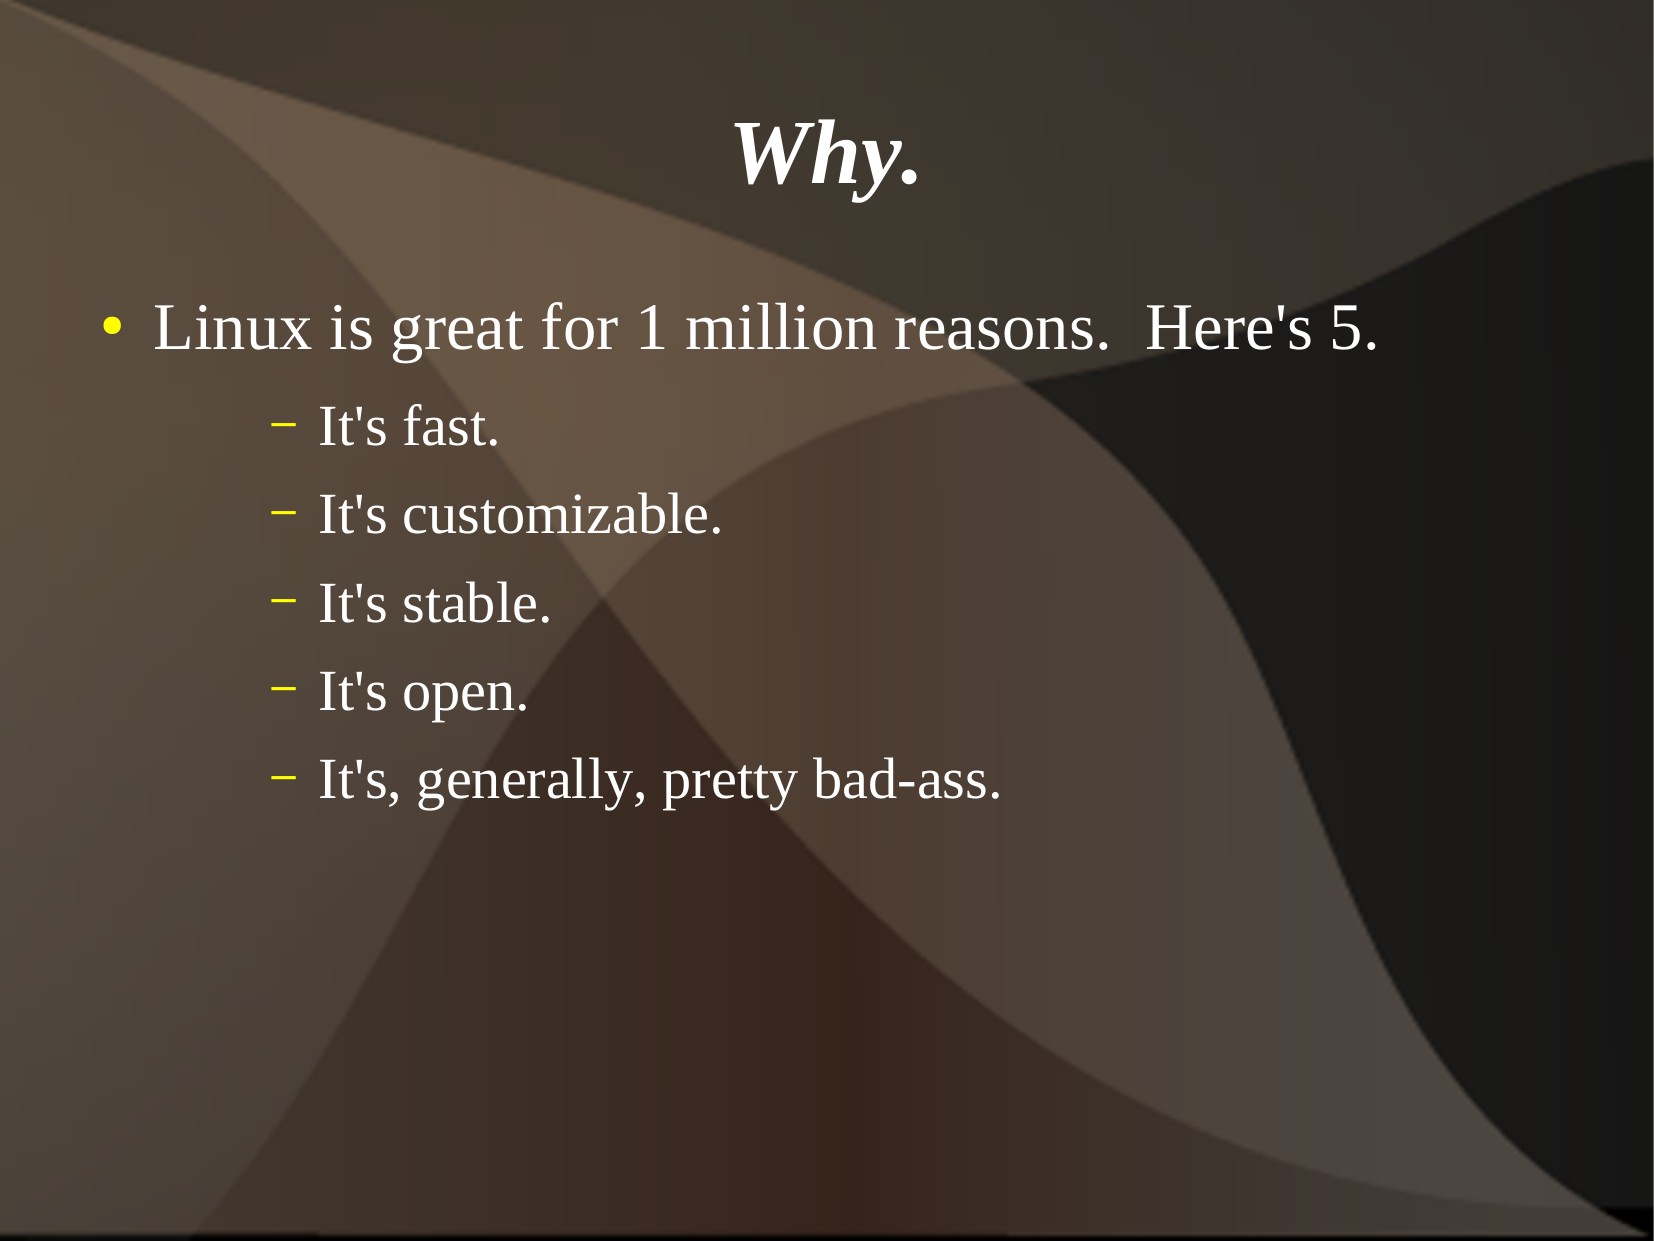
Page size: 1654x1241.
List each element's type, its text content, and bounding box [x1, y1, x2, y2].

title Why. [82, 49, 1571, 257]
list Linux is great for 1 million reasons. Here's 5. It's fast. It's customizable. It's stable. It's open. It's, generally, pretty bad-ass. [82, 290, 1571, 1109]
picture [0, 0, 1654, 1241]
